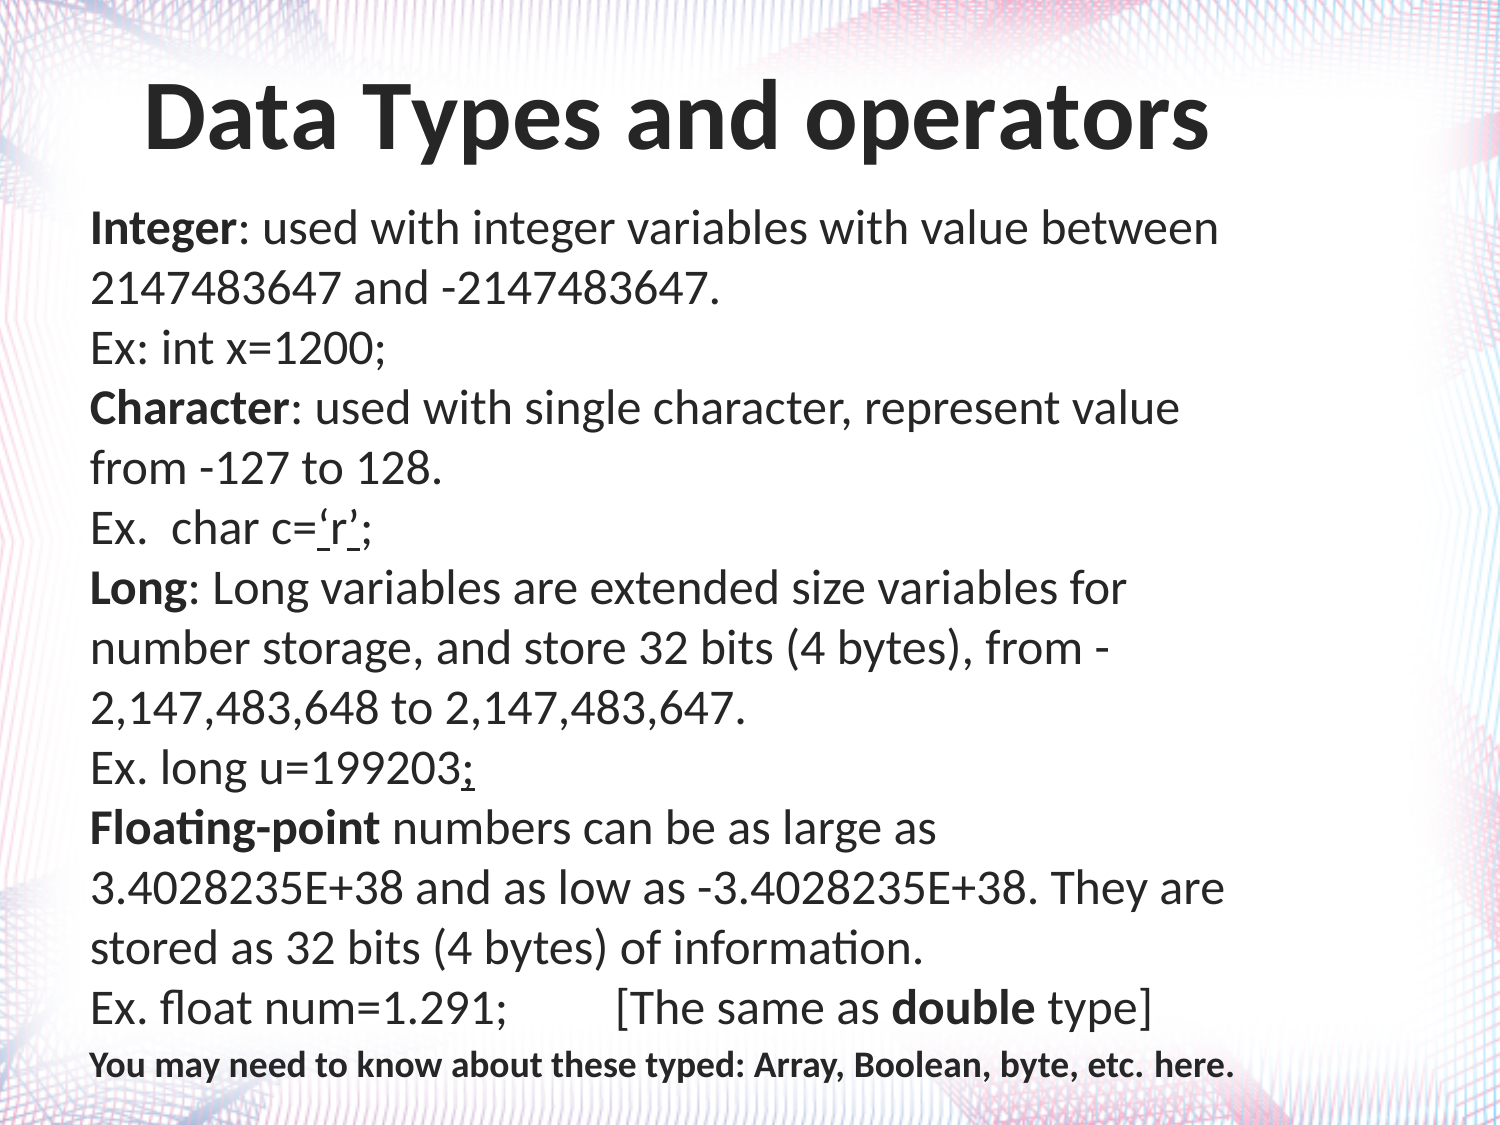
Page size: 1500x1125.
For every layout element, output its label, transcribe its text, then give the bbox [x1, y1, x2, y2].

text_box You may need to know about these typed: Array, Boolean, byte, etc. here. [74, 987, 1251, 1093]
title Data Types and operators [58, 50, 1297, 188]
text_box Integer: used with integer variables with value between 2147483647 and -2147483647. Ex: int x=1200; Character: used with single character, represent value from -127 to 128. Ex. char c=‘r’; Long: Long variables are extended size variables for number storage, and store 32 bits (4 bytes), from -2,147,483,648 to 2,147,483,647. Ex. long u=199203; Floating-point numbers can be as large as 3.4028235E+38 and as low as -3.4028235E+38. They are stored as 32 bits (4 bytes) of information. Ex. float num=1.291; [The same as double type] [74, 188, 1261, 925]
picture [0, 0, 1500, 1125]
